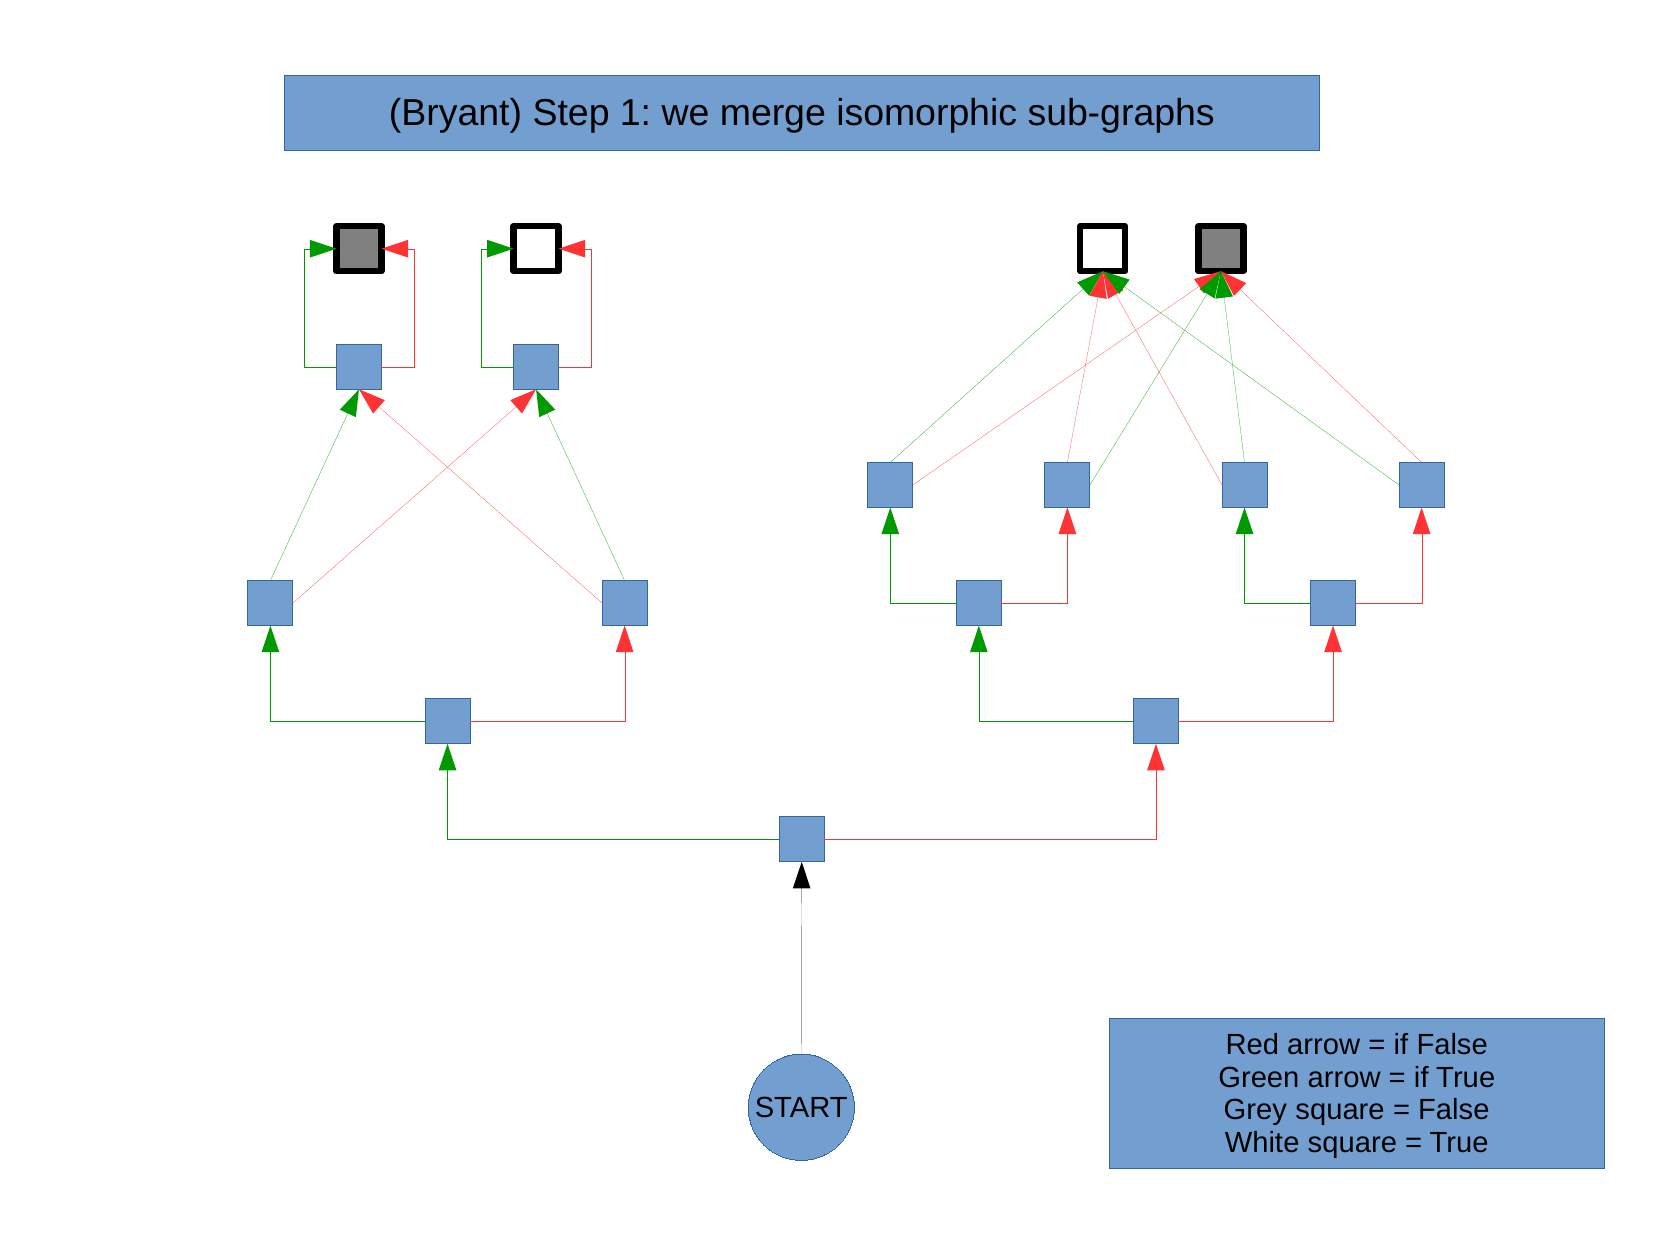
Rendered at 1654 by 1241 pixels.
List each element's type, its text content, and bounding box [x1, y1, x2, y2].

text_box [1080, 226, 1126, 272]
text_box [1133, 698, 1179, 744]
text_box START [748, 1054, 855, 1161]
text_box [1198, 226, 1244, 272]
text_box Red arrow = if False Green arrow = if True Grey square = False White square = True [1109, 1018, 1605, 1169]
text_box [1222, 462, 1268, 508]
text_box [602, 580, 648, 626]
text_box [513, 226, 559, 272]
text_box (Bryant) Step 1: we merge isomorphic sub-graphs [284, 75, 1320, 151]
text_box [336, 344, 382, 390]
text_box [247, 580, 293, 626]
text_box [779, 816, 825, 862]
text_box [425, 698, 471, 744]
text_box [336, 226, 382, 272]
text_box [867, 462, 913, 508]
text_box [1044, 462, 1090, 508]
text_box [513, 344, 559, 390]
text_box [956, 580, 1002, 626]
text_box [1310, 580, 1356, 626]
text_box [1399, 462, 1445, 508]
